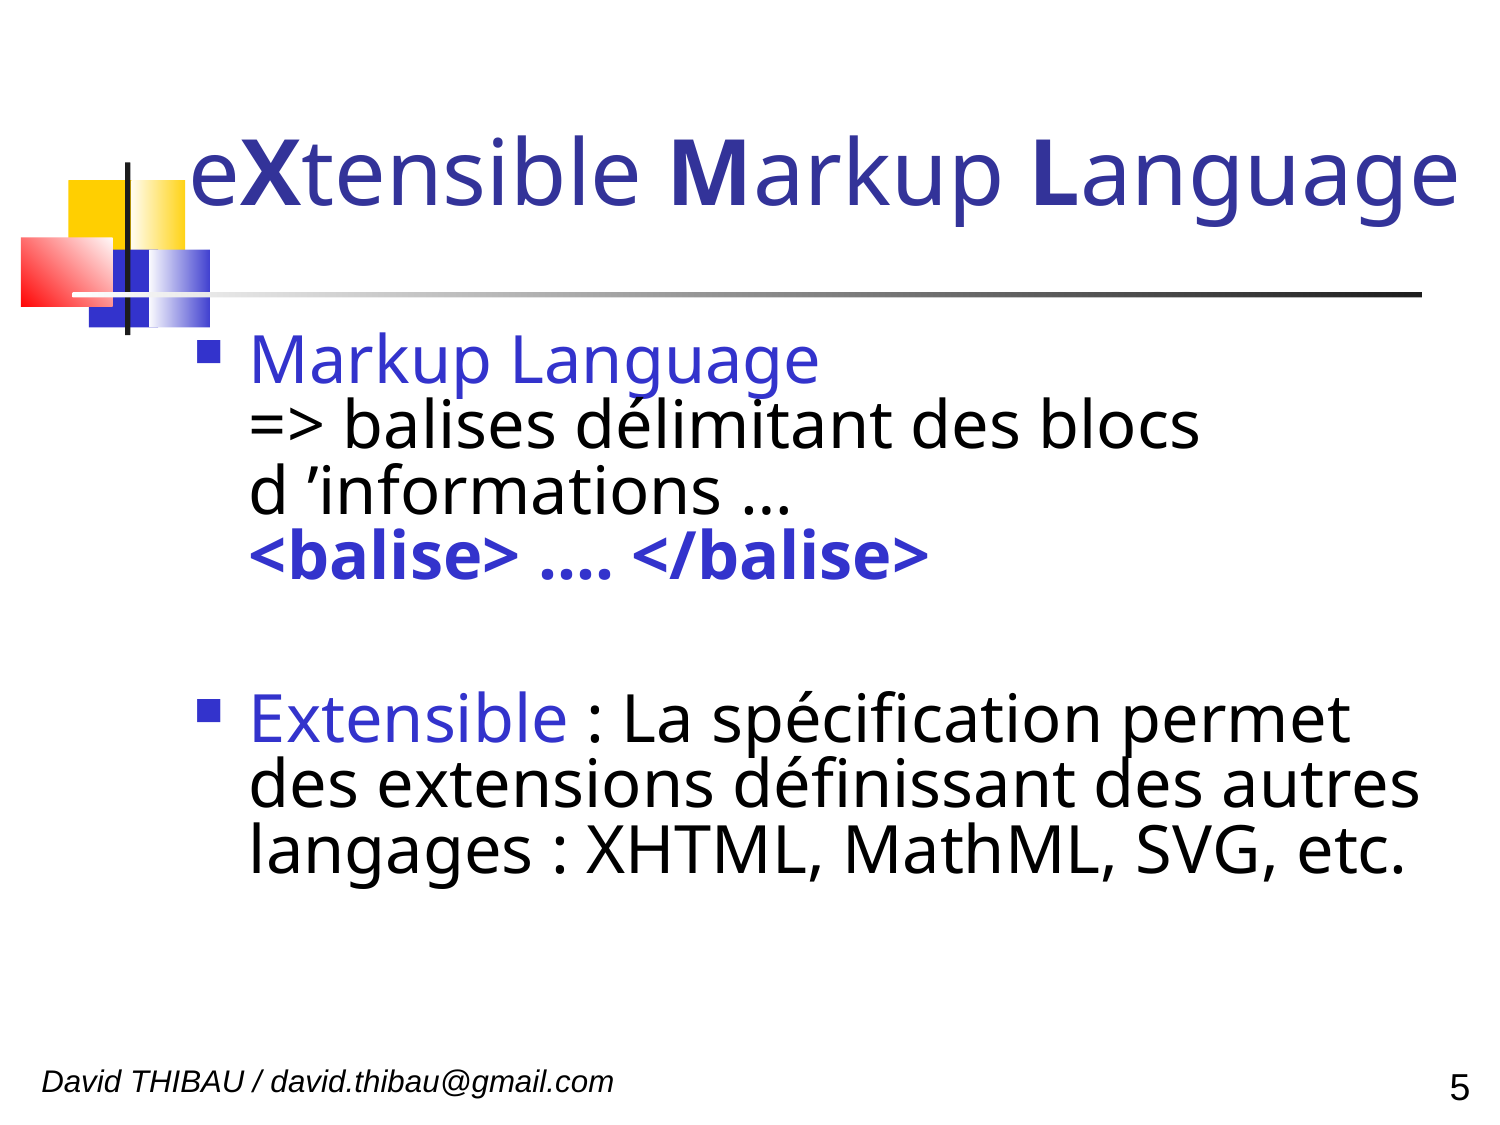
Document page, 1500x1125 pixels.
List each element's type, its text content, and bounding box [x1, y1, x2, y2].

title eXtensible Markup Language [188, 82, 1467, 275]
list Markup Language => balises délimitant des blocs d ’informations … <balise> …. </balise> Extensible : La spécification permet des extensions définissant des autres langages : XHTML, MathML, SVG, etc. [193, 330, 1469, 1047]
